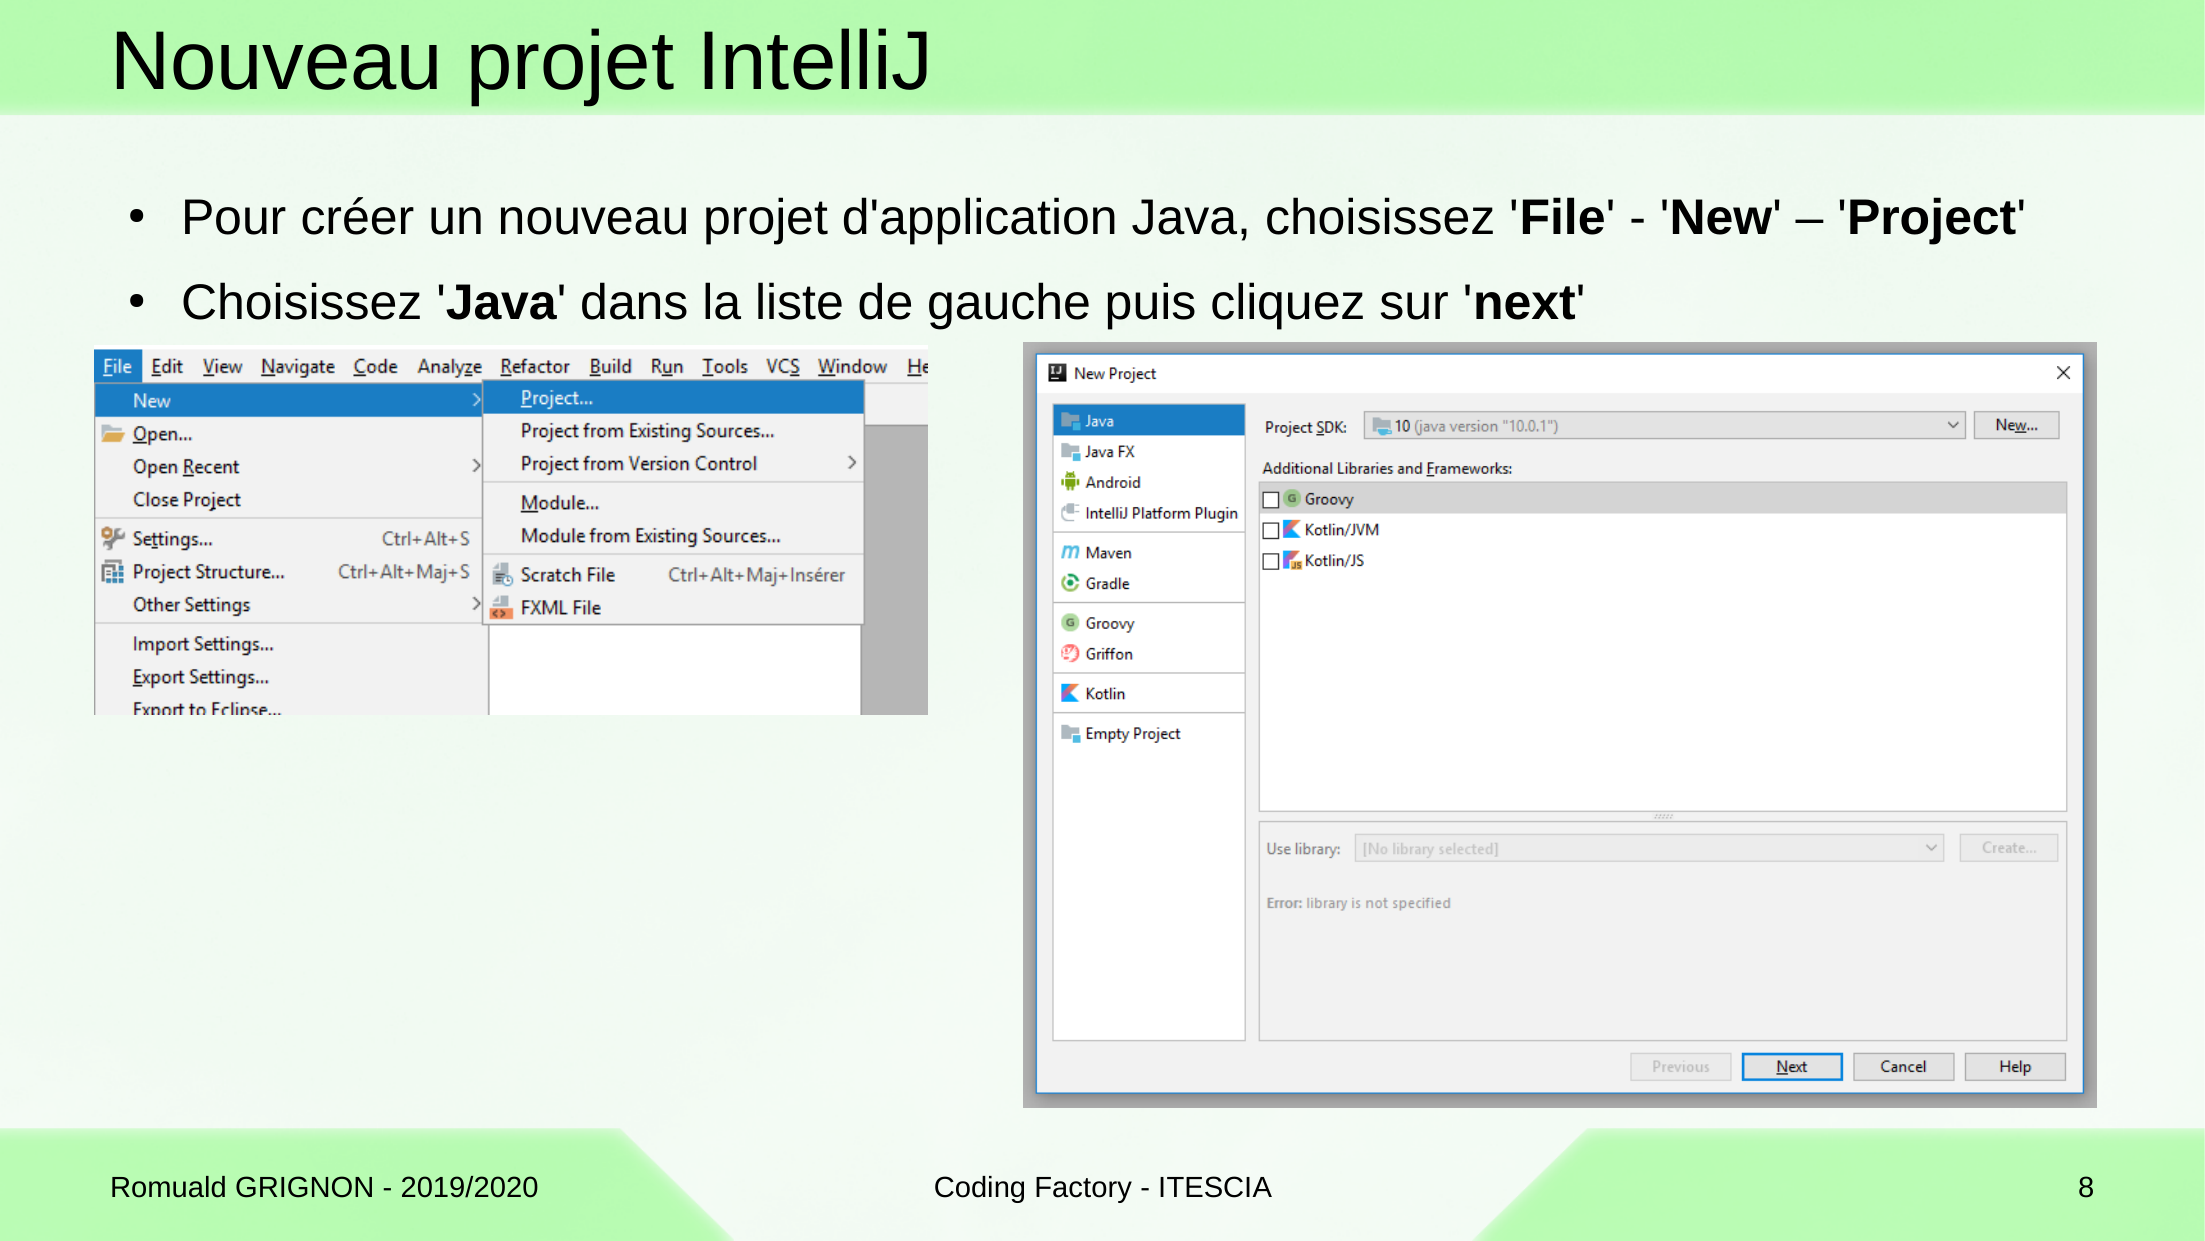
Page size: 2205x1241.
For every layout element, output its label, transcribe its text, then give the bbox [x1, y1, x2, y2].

title Nouveau projet IntelliJ [110, 49, 2095, 257]
picture [0, 0, 2205, 1241]
list Pour créer un nouveau projet d'application Java, choisissez 'File' - 'New' – 'Project' Choisissez 'Java' dans la liste de gauche puis cliquez sur 'next' [110, 259, 2095, 767]
